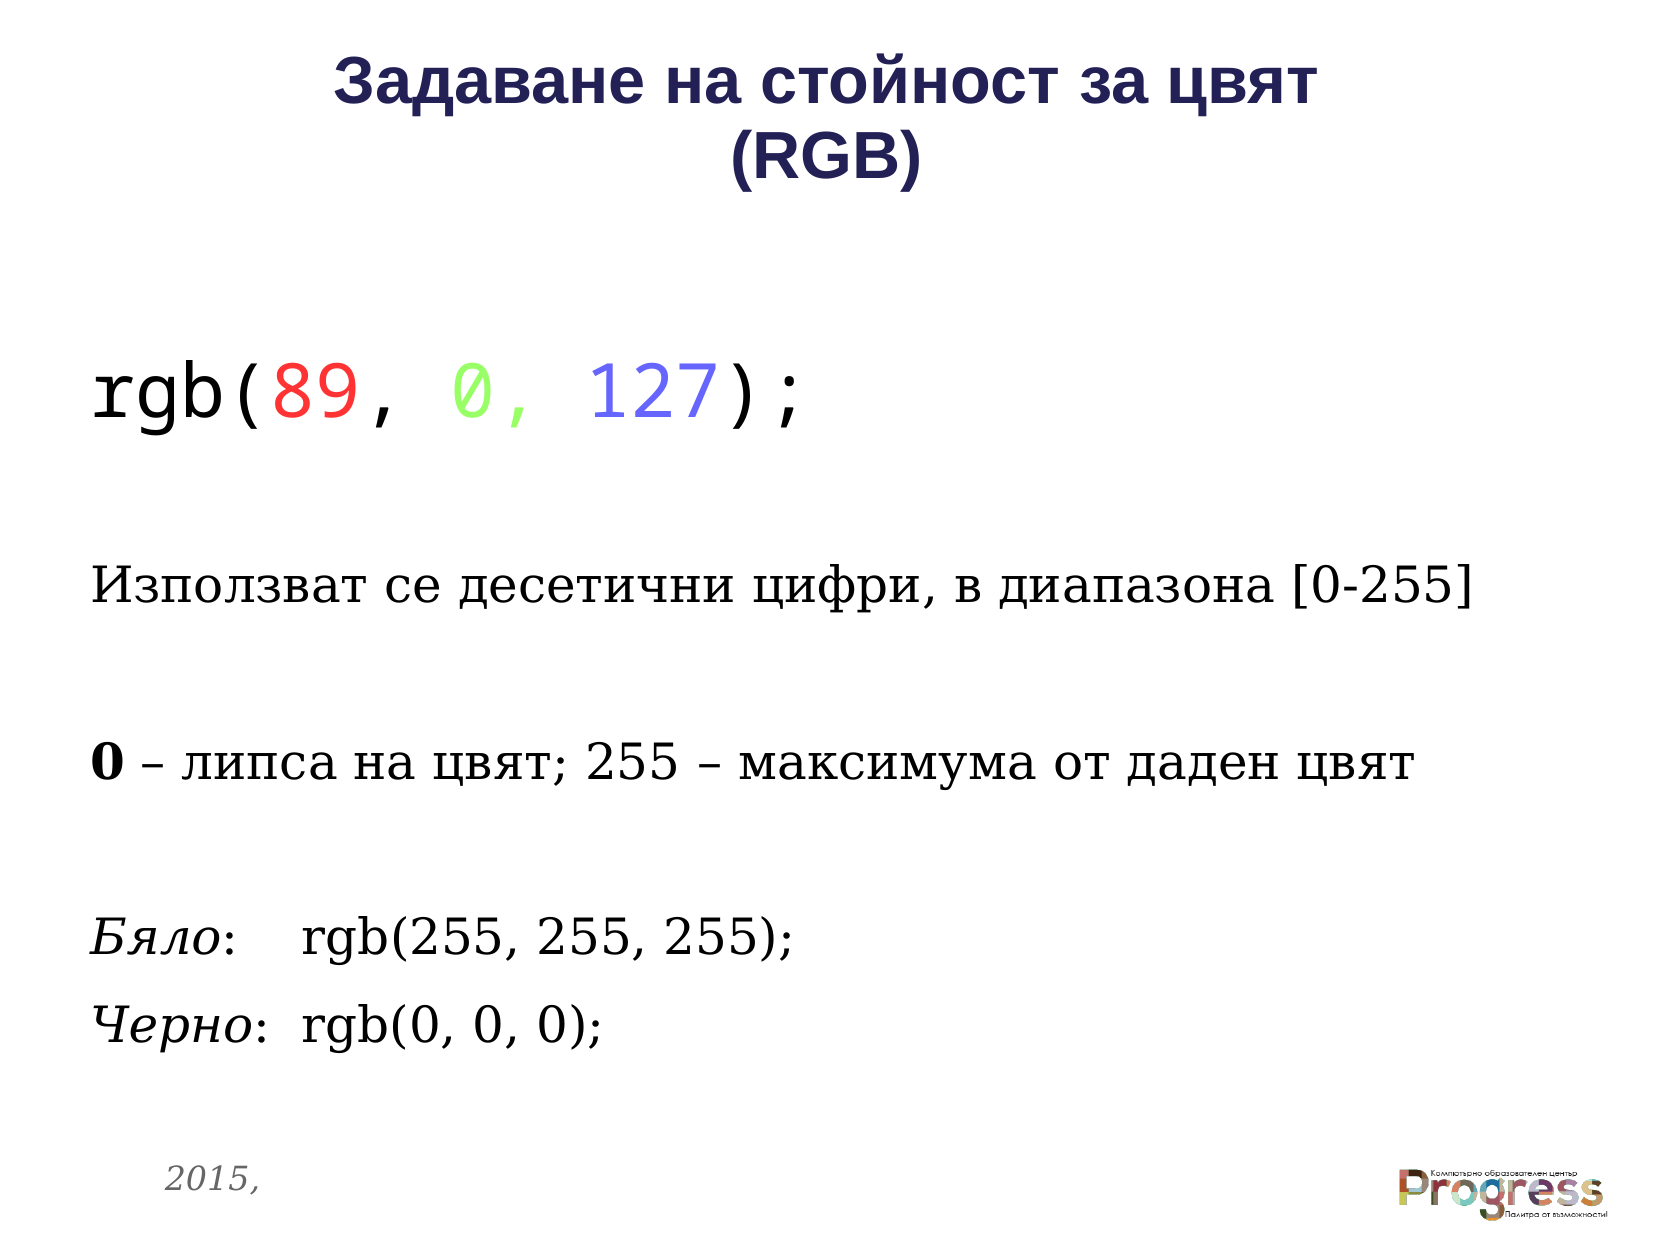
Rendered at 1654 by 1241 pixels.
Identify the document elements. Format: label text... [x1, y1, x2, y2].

picture [1399, 1168, 1613, 1221]
list rgb(89, 0, 127); Използват се десетични цифри, в диапазона [0-255] 0 – липса на цвят; 255 – максимума от даден цвят Бяло: rgb(255, 255, 255); Черно: rgb(0, 0, 0); [90, 249, 1531, 1135]
title Задаване на стойност за цвят (RGB) [82, 42, 1571, 193]
text_box 2015, Ива Е. Попова [150, 1152, 586, 1201]
